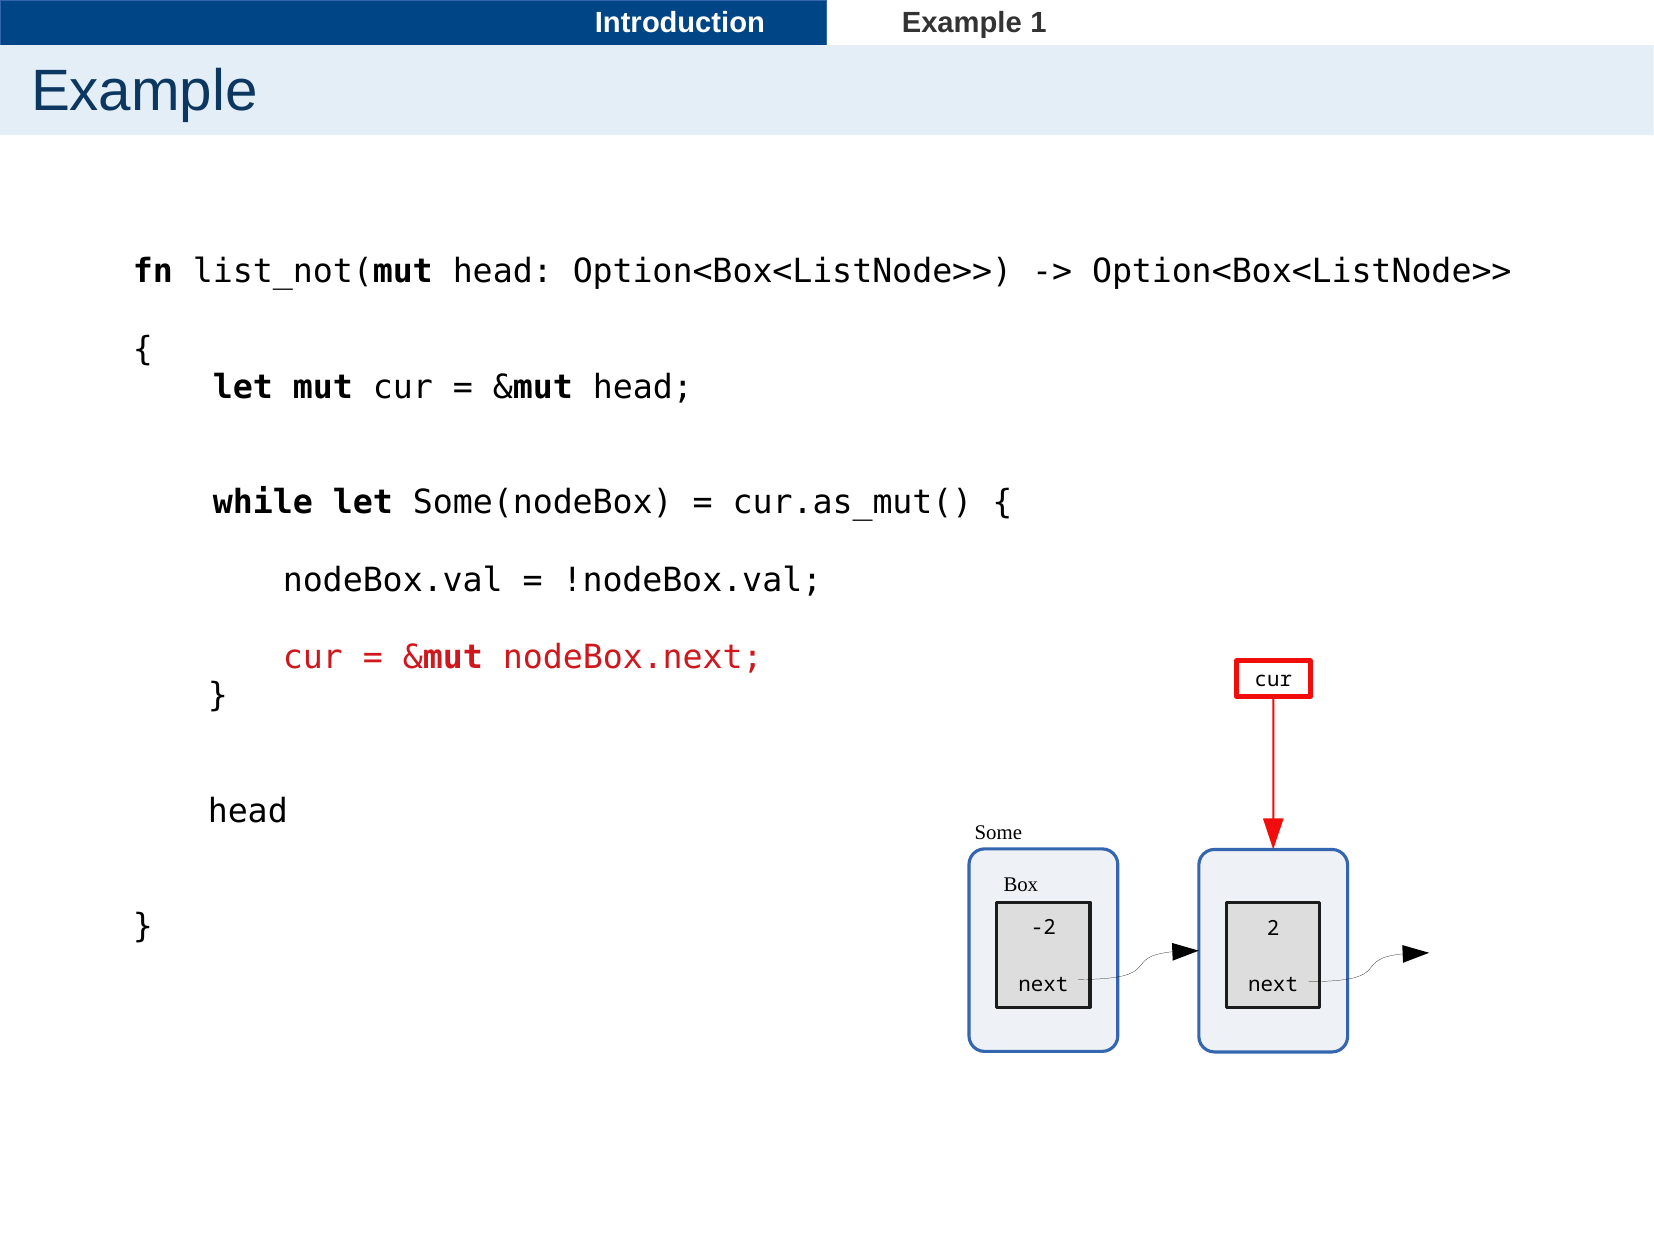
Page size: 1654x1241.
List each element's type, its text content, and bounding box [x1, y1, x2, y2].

title Introduction [0, 0, 766, 45]
text_box Example [0, 45, 1654, 136]
text_box [968, 848, 1118, 1052]
text_box Some [959, 813, 1053, 852]
text_box -2 next [996, 902, 1091, 1008]
title Example 1 [826, 0, 1654, 45]
text_box [1198, 849, 1348, 1052]
text_box Box [988, 865, 1082, 904]
text_box 2 next [1226, 902, 1320, 1008]
text_box fn list_not(mut head: Option<Box<ListNode>>) -> Option<Box<ListNode>> { let mut cur = &mut head; while let Some(nodeBox) = cur.as_mut() { nodeBox.val = !nodeBox.val; cur = &mut nodeBox.next; } head } [118, 244, 1621, 1069]
text_box cur [1236, 660, 1311, 697]
